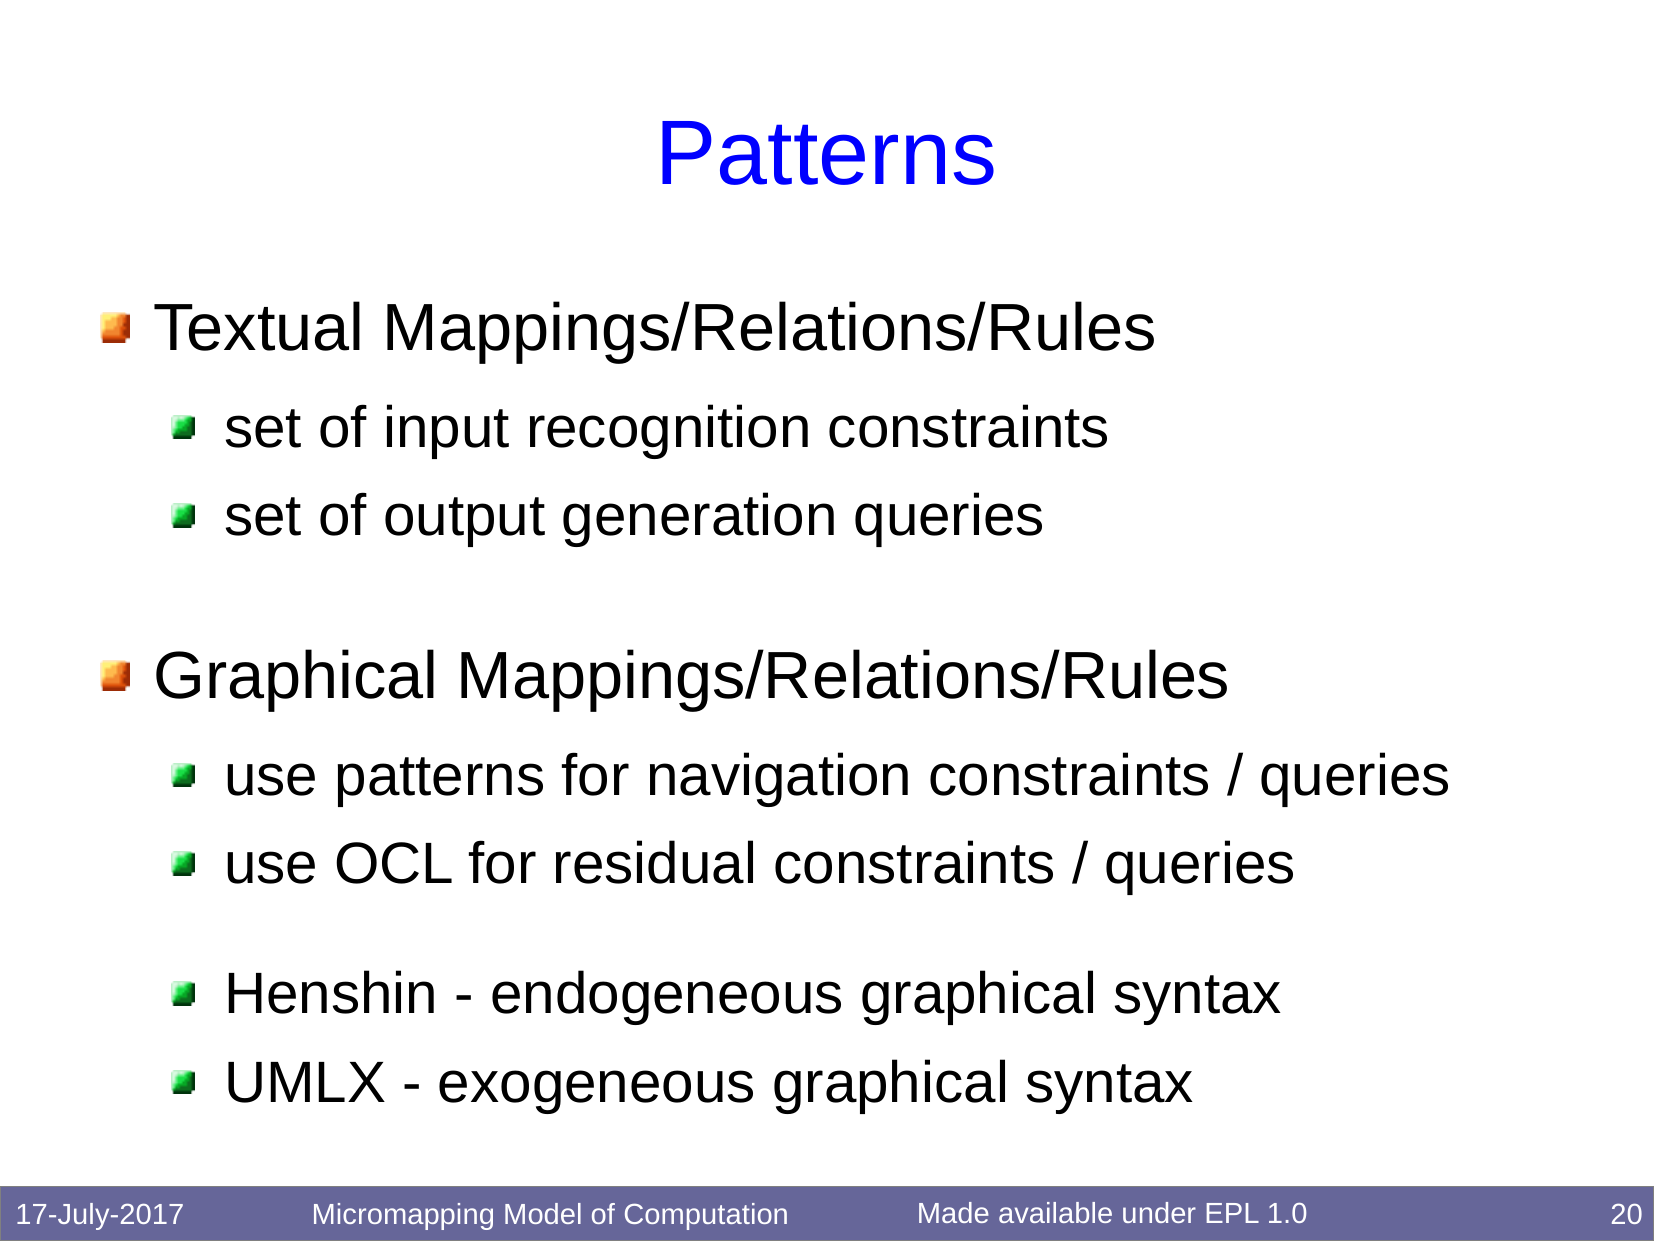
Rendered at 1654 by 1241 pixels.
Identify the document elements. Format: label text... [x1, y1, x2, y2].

list Textual Mappings/Relations/Rules set of input recognition constraints set of output generation queries Graphical Mappings/Relations/Rules use patterns for navigation constraints / queries use OCL for residual constraints / queries Henshin - endogeneous graphical syntax UMLX - exogeneous graphical syntax [82, 290, 1571, 1114]
title Patterns [82, 49, 1571, 257]
